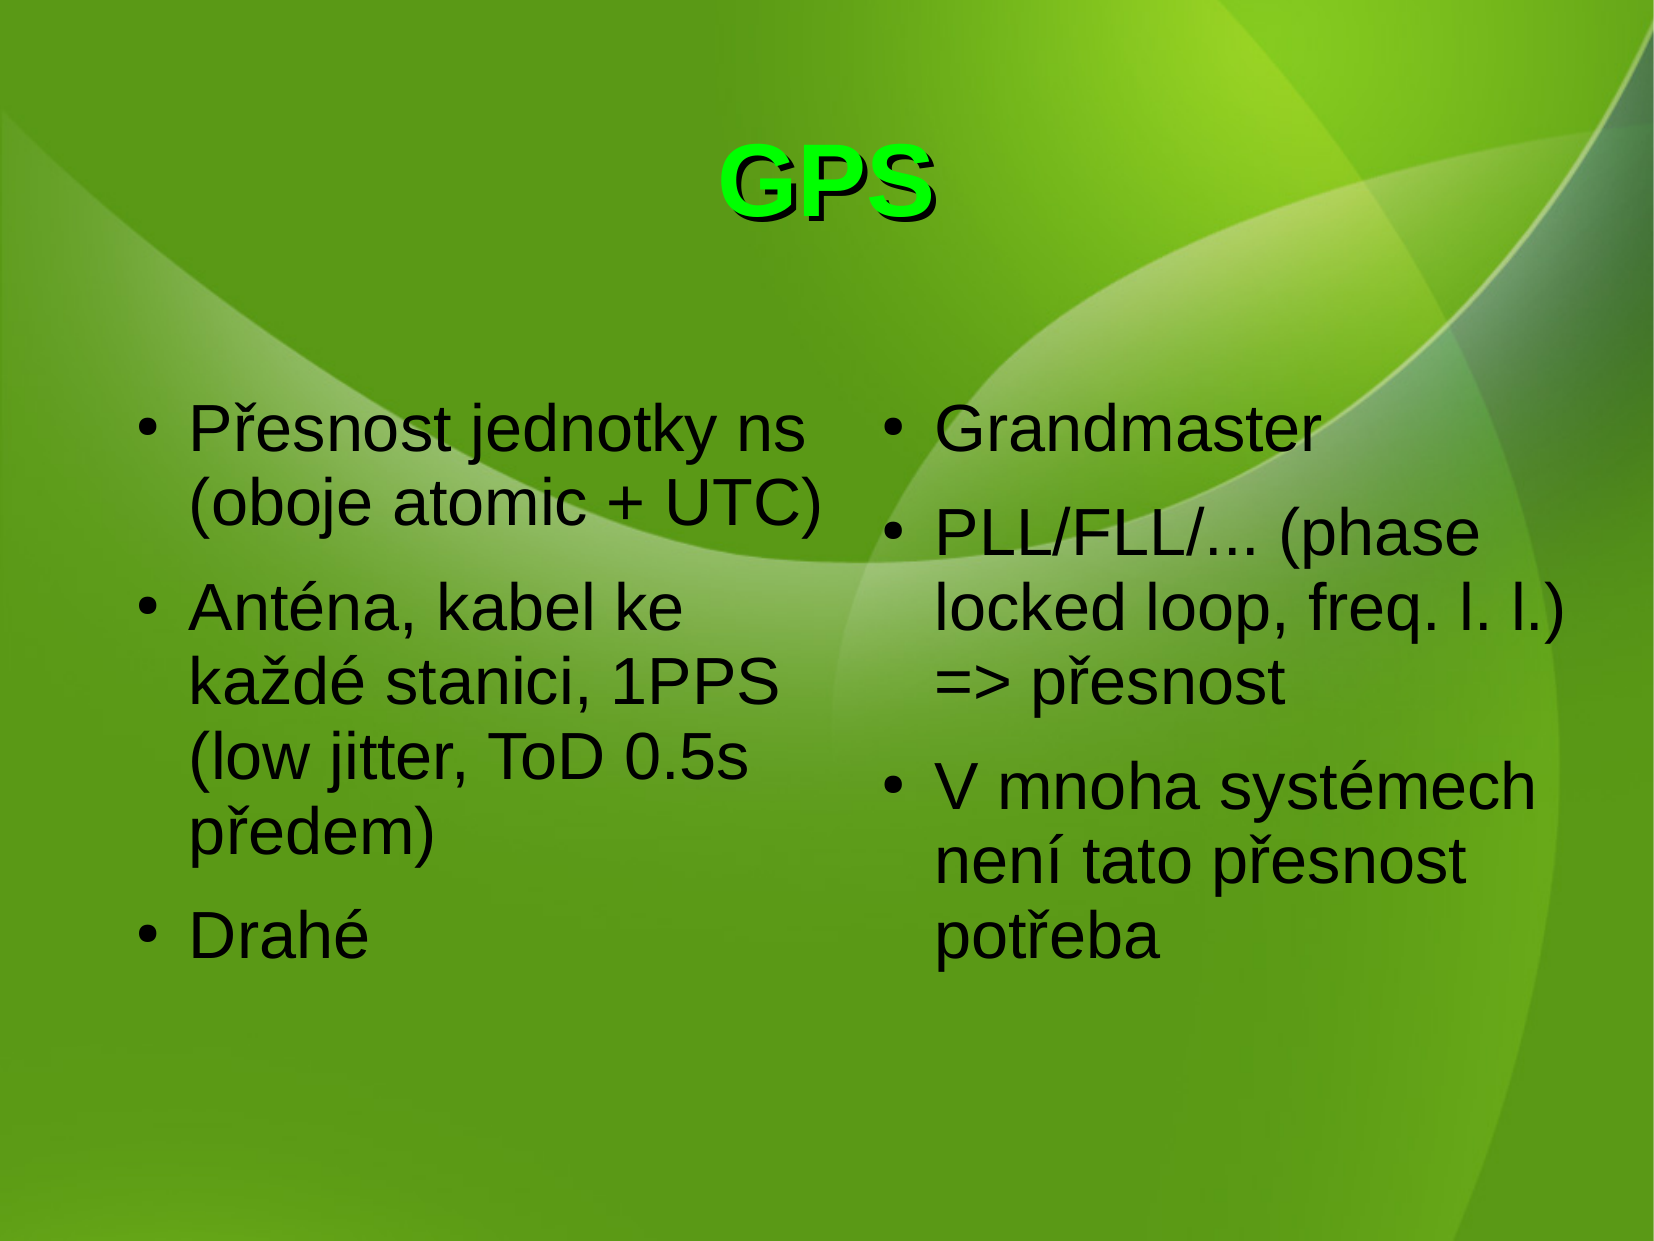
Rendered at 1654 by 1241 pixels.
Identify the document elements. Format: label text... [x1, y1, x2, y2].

list Grandmaster PLL/FLL/... (phase locked loop, freq. l. l.) => přesnost V mnoha systémech není tato přesnost potřeba [863, 390, 1574, 1110]
picture [0, 0, 1654, 1241]
list Přesnost jednotky ns (oboje atomic + UTC) Anténa, kabel ke každé stanici, 1PPS (low jitter, ToD 0.5s předem) Drahé [118, 390, 829, 1110]
title GPS [122, 48, 1531, 314]
